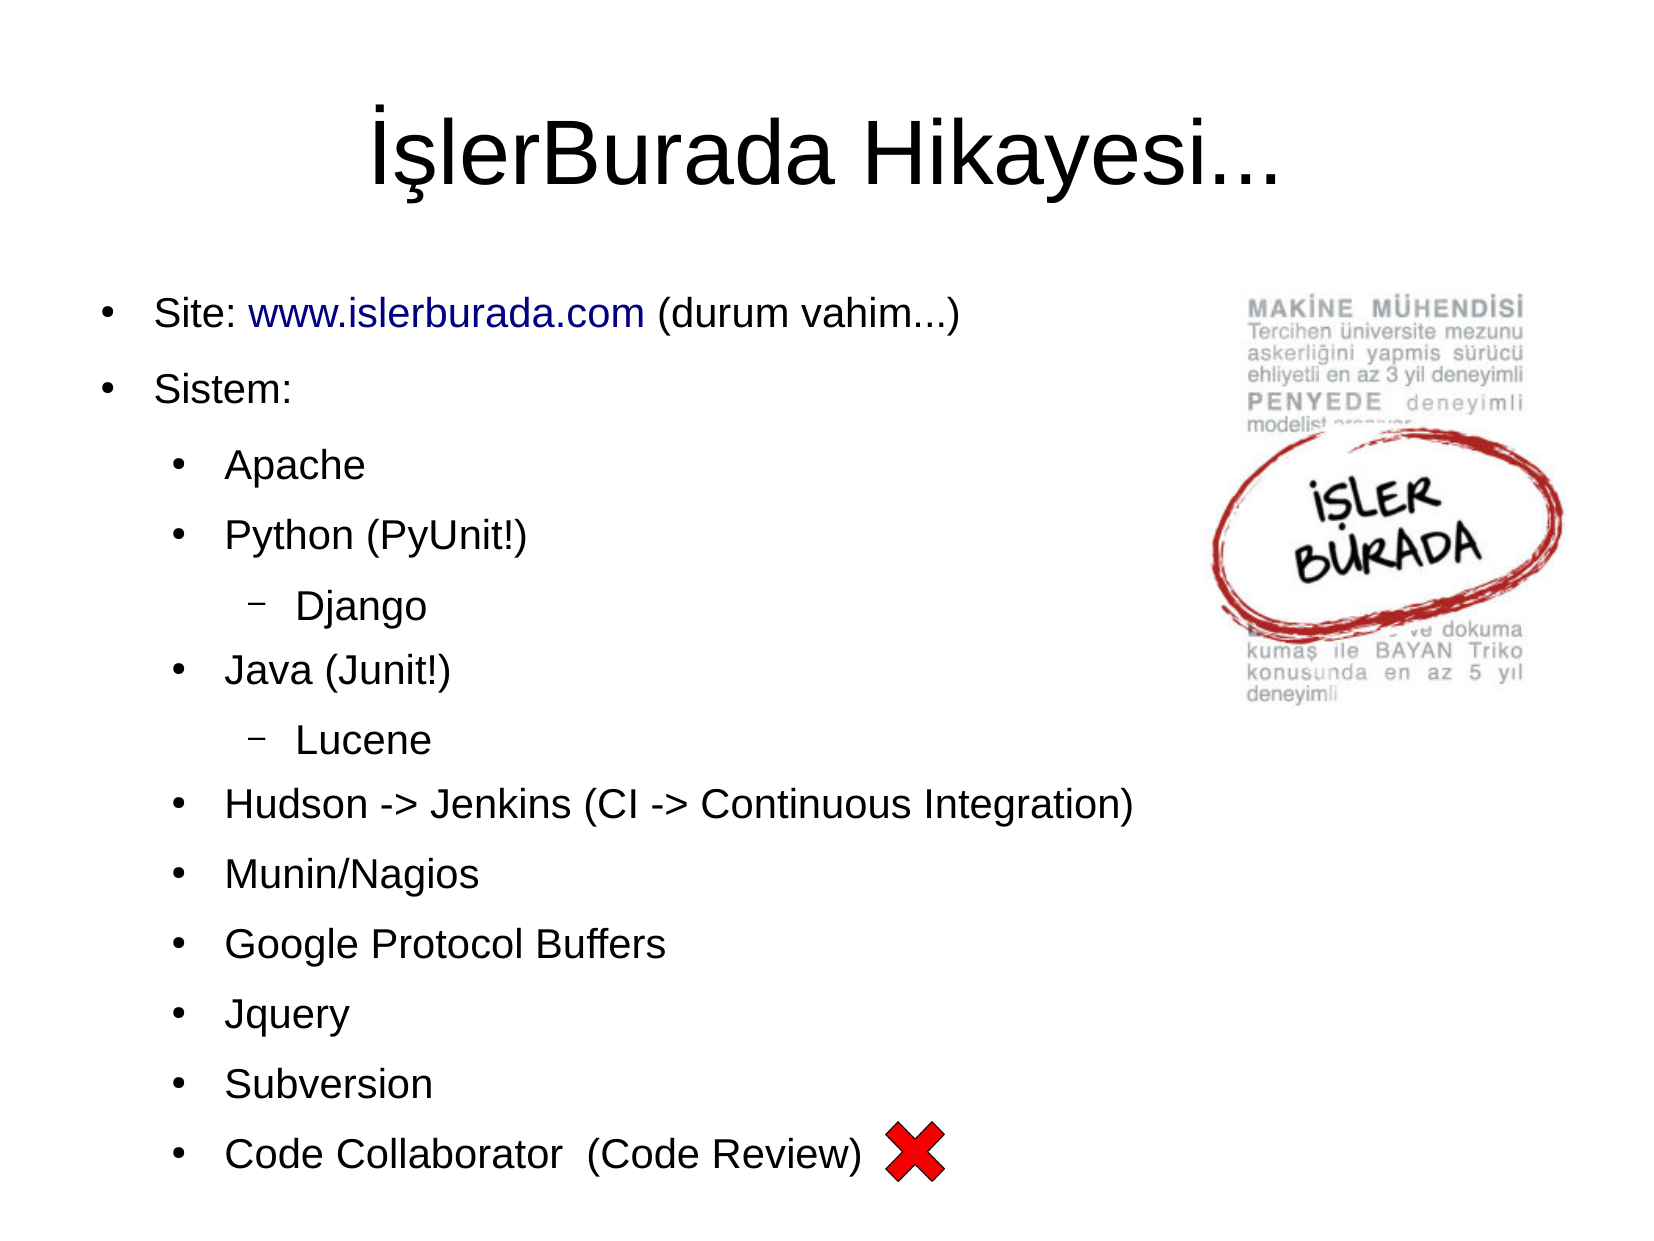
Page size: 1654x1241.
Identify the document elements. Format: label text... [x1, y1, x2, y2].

picture [1178, 291, 1595, 709]
picture [885, 1121, 945, 1182]
list Site: www.islerburada.com (durum vahim...) Sistem: Apache Python (PyUnit!) Django Java (Junit!) Lucene Hudson -> Jenkins (CI -> Continuous Integration) Munin/Nagios Google Protocol Buffers Jquery Subversion Code Collaborator (Code Review) [82, 290, 1571, 1182]
title İşlerBurada Hikayesi... [82, 49, 1571, 257]
